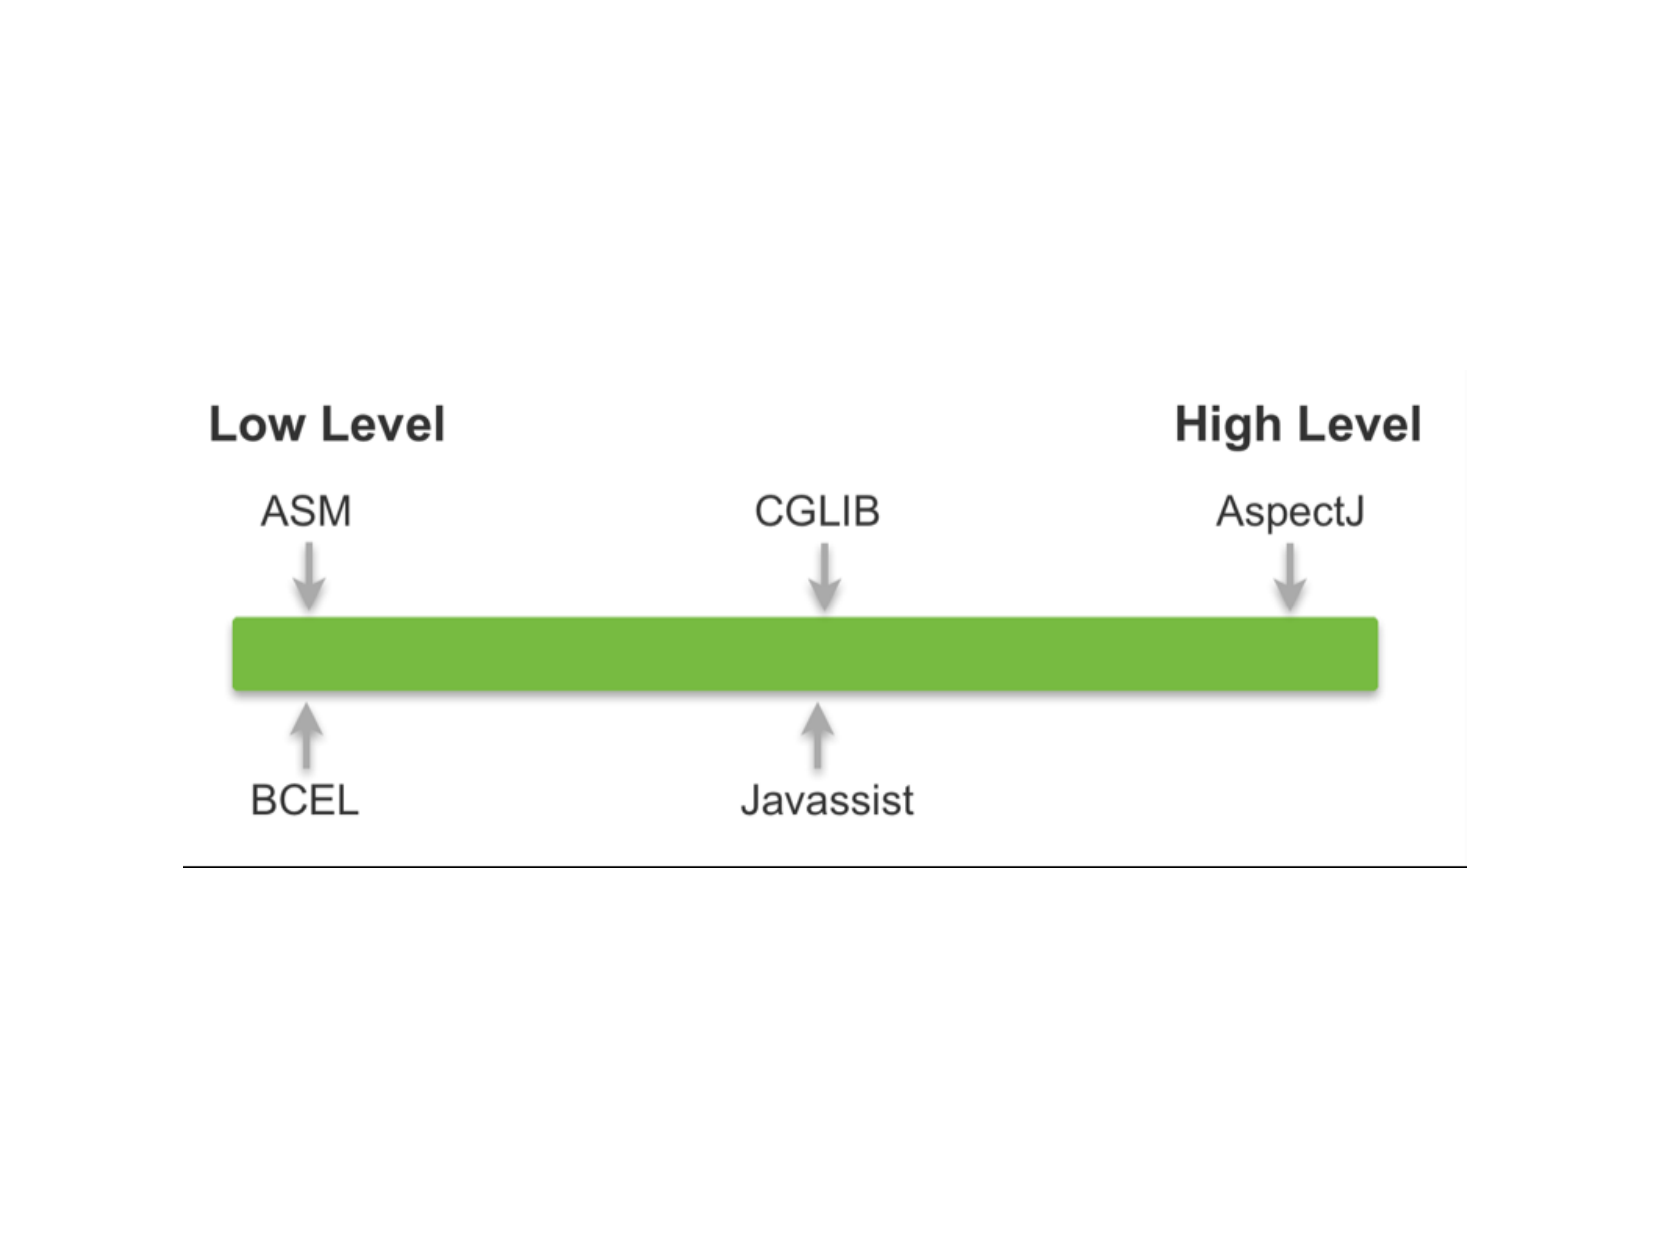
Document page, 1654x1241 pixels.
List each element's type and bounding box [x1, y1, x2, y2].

picture [183, 370, 1467, 868]
